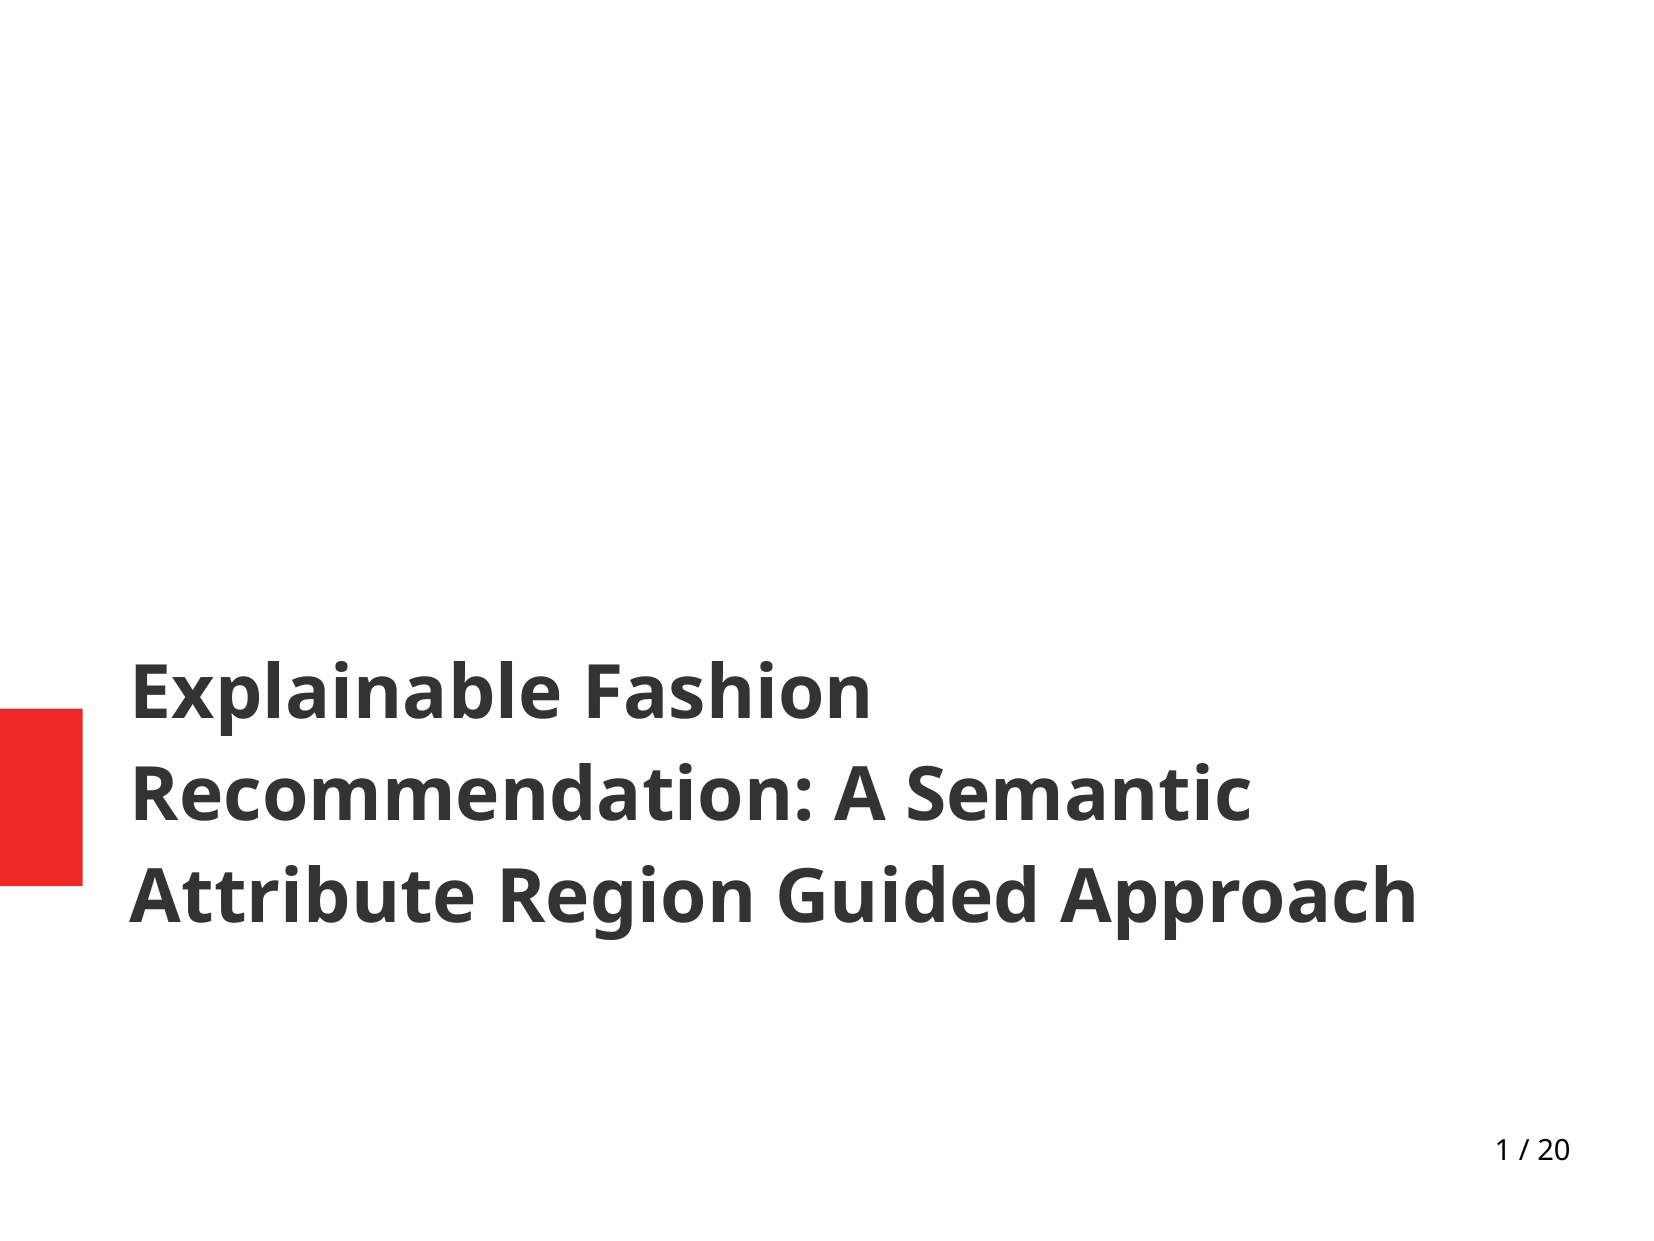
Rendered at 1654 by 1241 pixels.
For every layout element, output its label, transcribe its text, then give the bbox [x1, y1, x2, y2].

title Explainable Fashion Recommendation: A Semantic Attribute Region Guided Approach [129, 637, 1536, 945]
